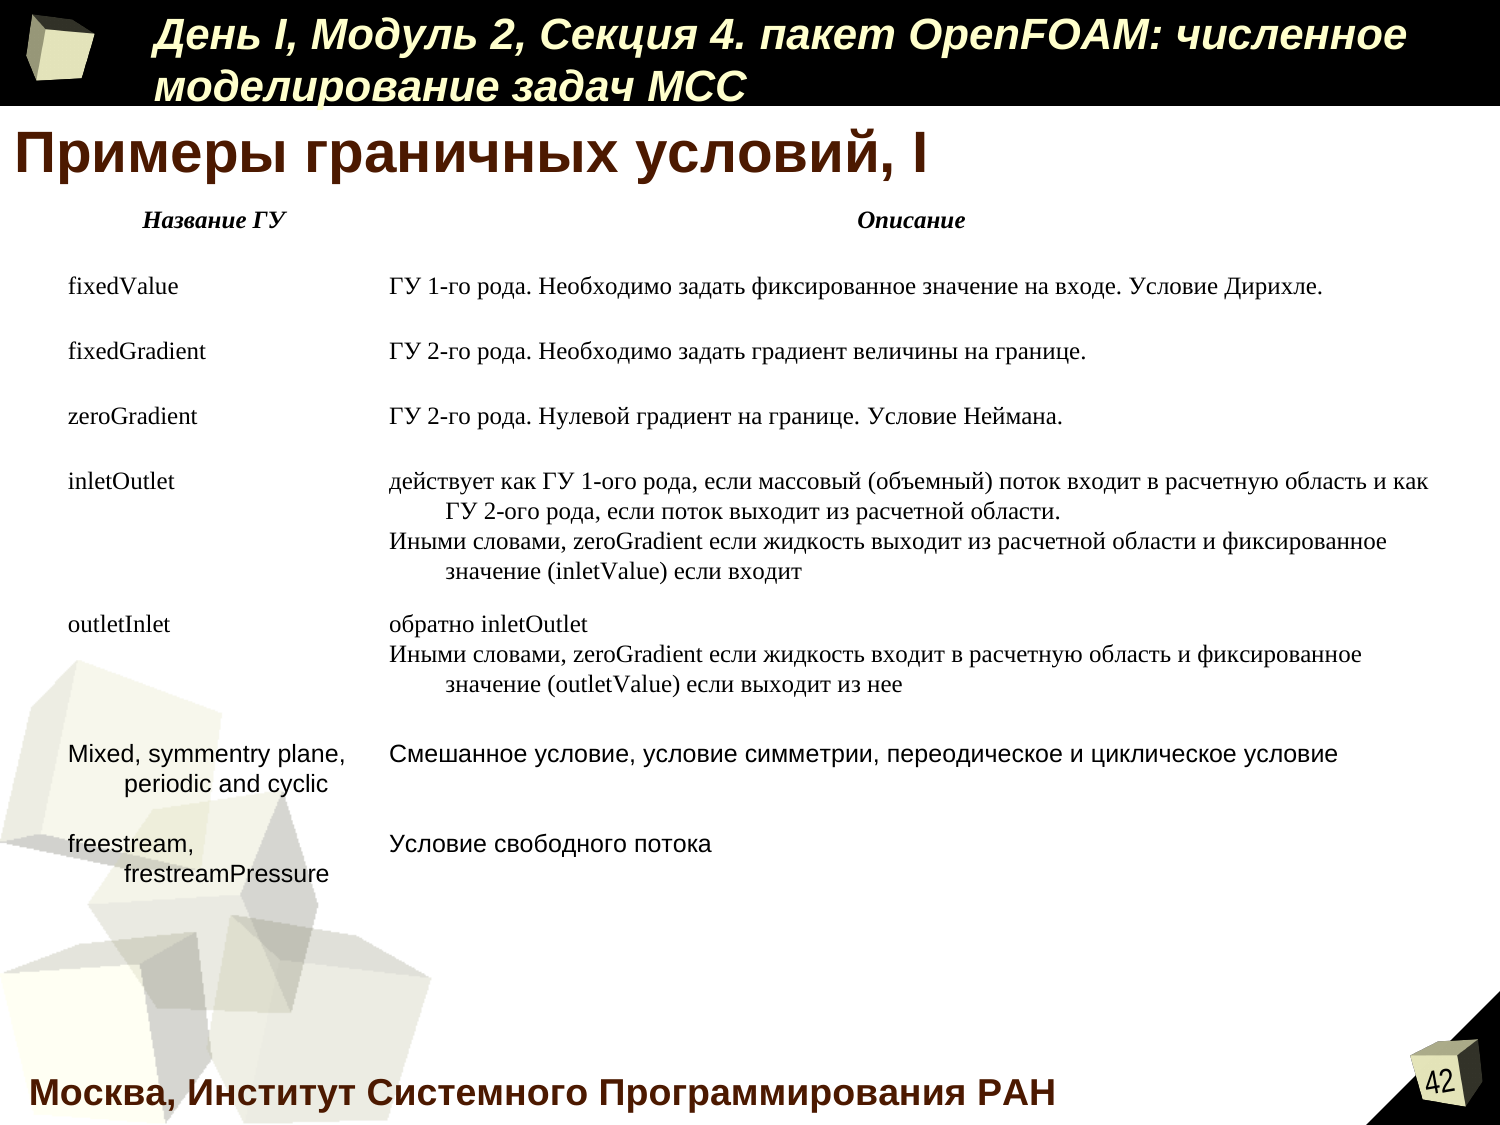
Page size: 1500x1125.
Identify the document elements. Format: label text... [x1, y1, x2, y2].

table_cell outletInlet [53, 600, 374, 730]
table_header Название ГУ [53, 196, 374, 261]
table_cell ГУ 1-го рода. Необходимо задать фиксированное значение на входе. Условие Дирихле. [374, 261, 1449, 327]
table_cell inletOutlet [53, 457, 374, 600]
text_box Примеры граничных условий, I [0, 106, 1500, 192]
table_cell zeroGradient [53, 392, 374, 457]
table_cell действует как ГУ 1-ого рода, если массовый (объемный) поток входит в расчетную область и как ГУ 2-ого рода, если поток выходит из расчетной области. Иными словами, zeroGradient если жидкость выходит из расчетной области и фиксированное значение (inletValue) если входит [374, 457, 1449, 600]
table_cell обратно inletOutlet Иными словами, zeroGradient если жидкость входит в расчетную область и фиксированное значение (outletValue) если выходит из нее [374, 600, 1449, 730]
table_cell fixedGradient [53, 327, 374, 392]
picture [423, 1088, 433, 1102]
table_cell ГУ 2-го рода. Необходимо задать градиент величины на границе. [374, 327, 1449, 392]
table_cell Смешанное условие, условие симметрии, переодическое и циклическое условие Условие свободного потока [374, 730, 1449, 925]
picture [0, 659, 433, 1125]
table_header Описание [374, 196, 1449, 261]
table_cell Mixed, symmentry plane, periodic and cyclic freestream, frestreamPressure [53, 730, 374, 925]
table_cell fixedValue [53, 261, 374, 327]
table_cell ГУ 2-го рода. Нулевой градиент на границе. Условие Неймана. [374, 392, 1449, 457]
